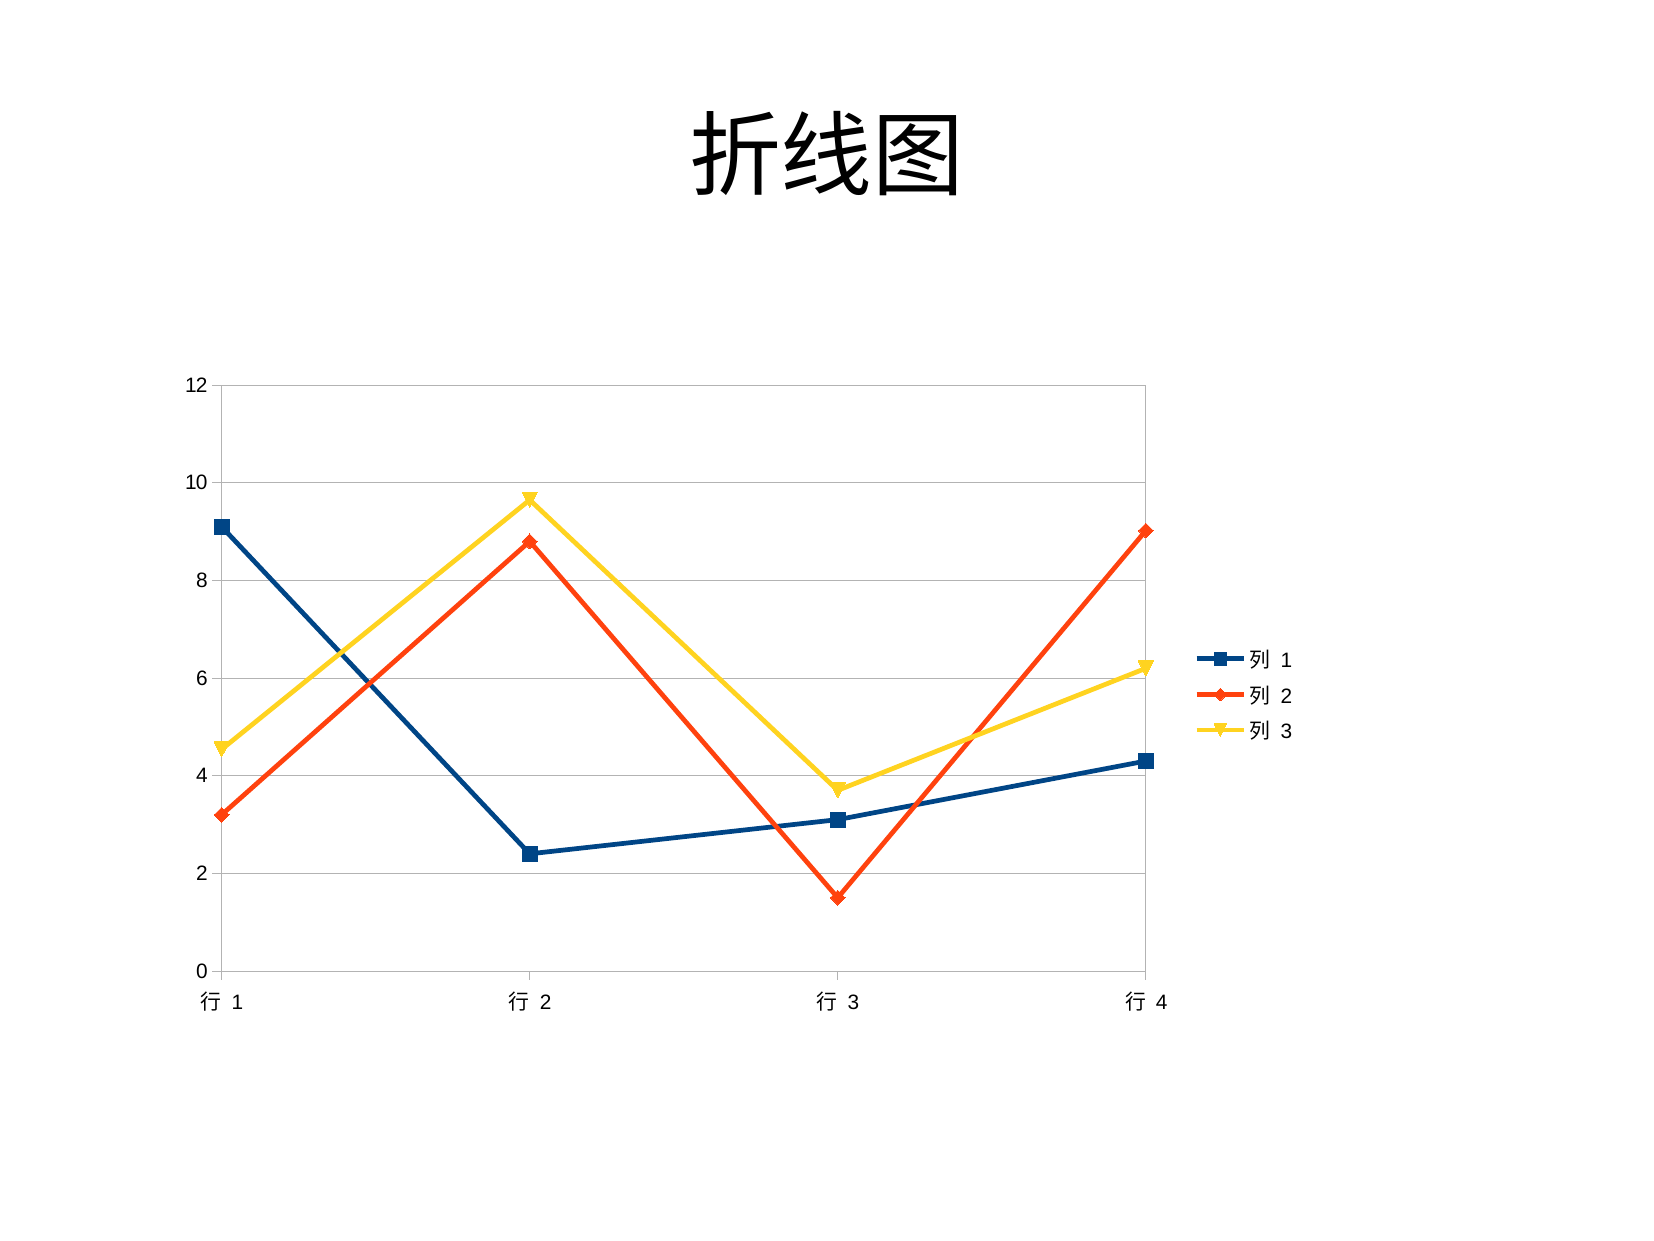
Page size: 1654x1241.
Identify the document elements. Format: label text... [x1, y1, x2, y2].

chart [161, 360, 1312, 1029]
title 折线图 [82, 49, 1571, 257]
